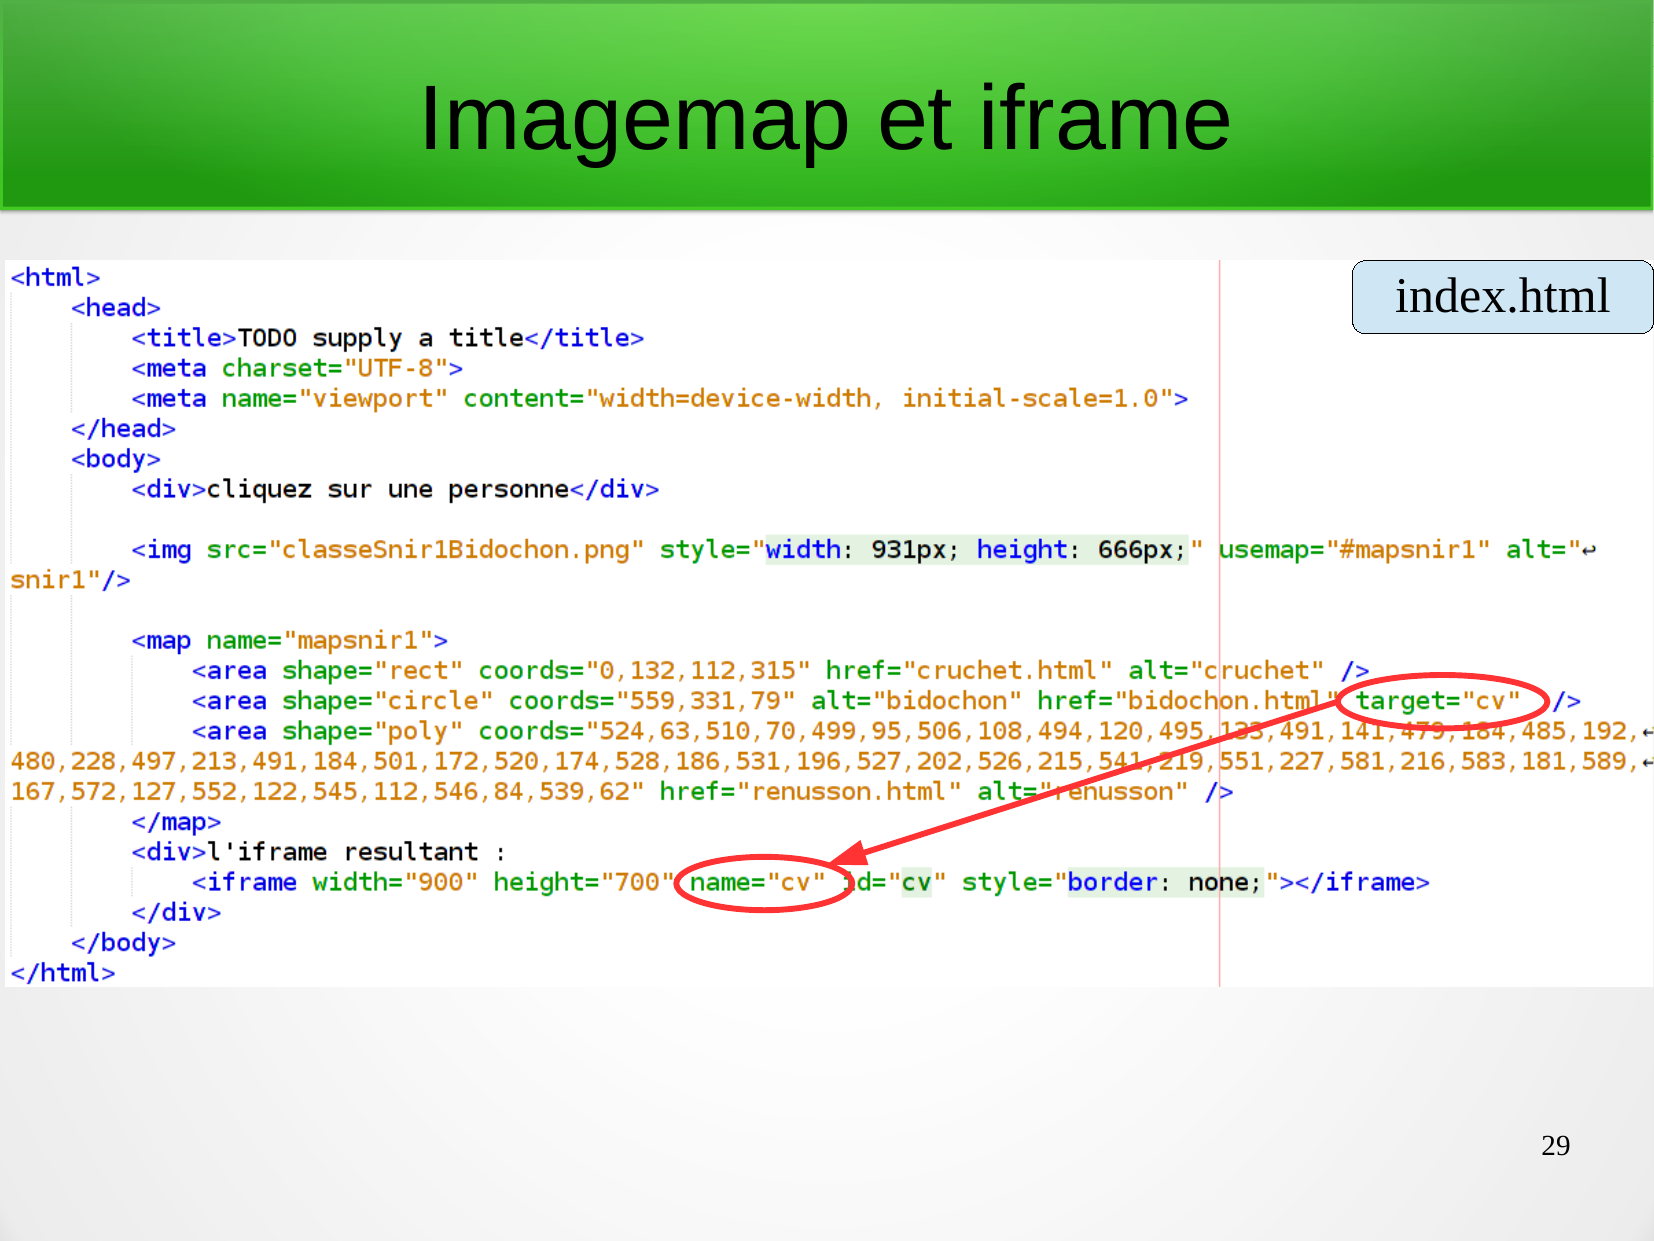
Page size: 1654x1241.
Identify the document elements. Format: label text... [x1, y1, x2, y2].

title Imagemap et iframe [82, 47, 1571, 189]
text_box index.html [1352, 260, 1654, 334]
picture [1645, 260, 1654, 269]
picture [5, 260, 1654, 987]
